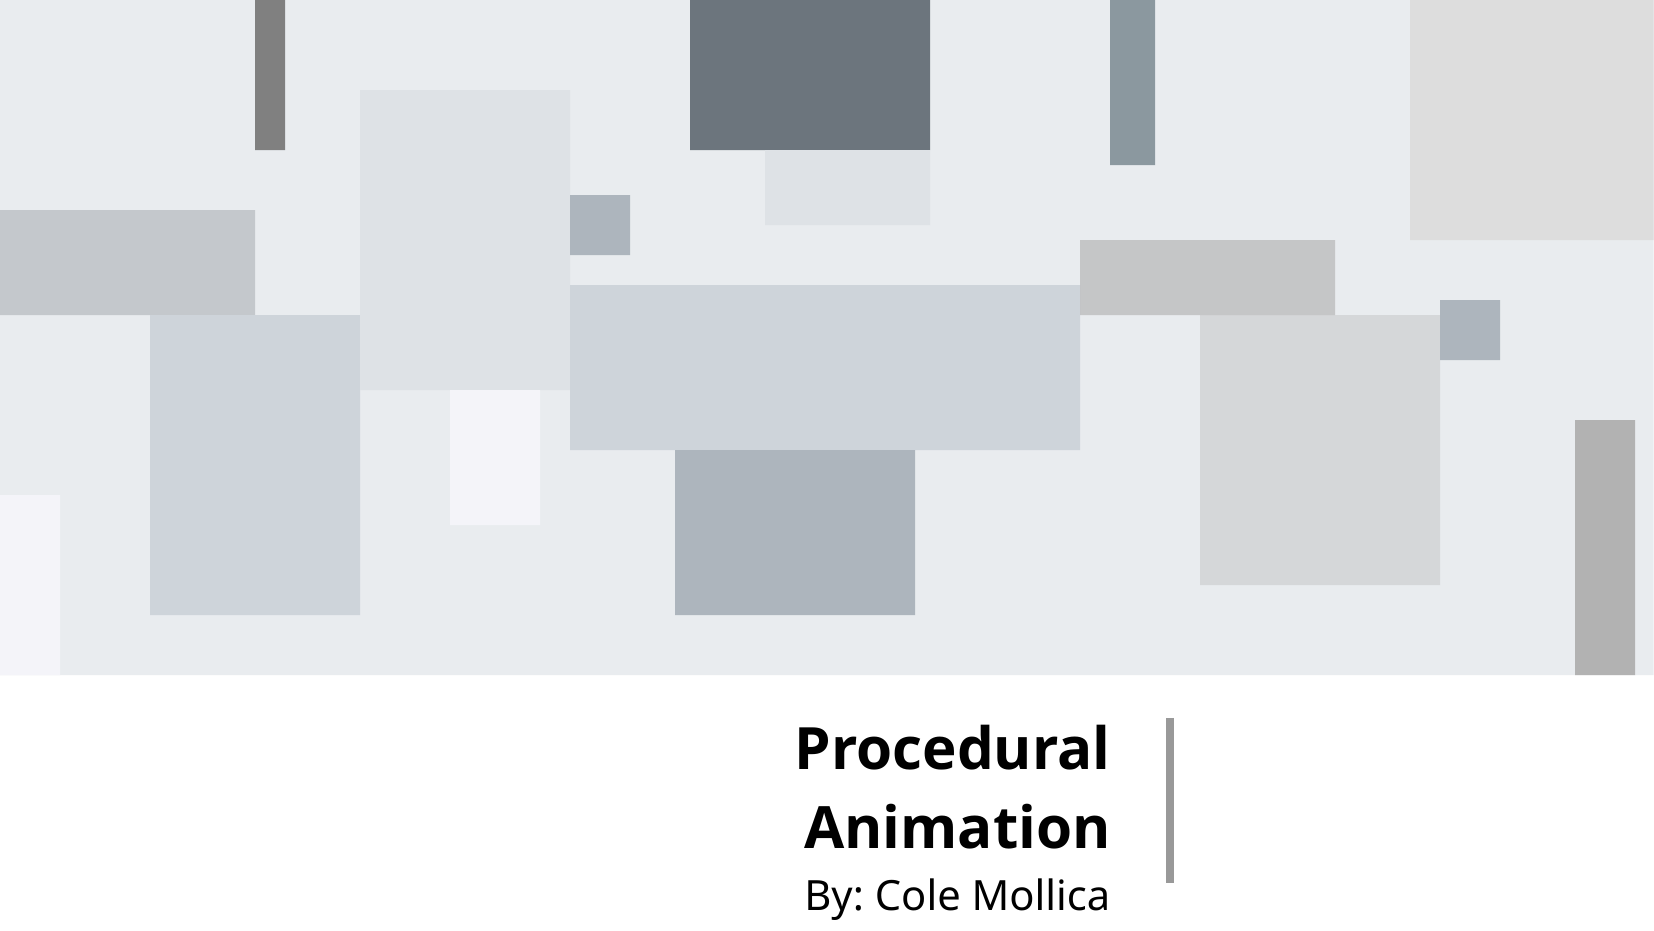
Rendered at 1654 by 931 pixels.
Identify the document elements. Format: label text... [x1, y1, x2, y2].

text_box Procedural Animation By: Cole Mollica [669, 699, 1126, 931]
